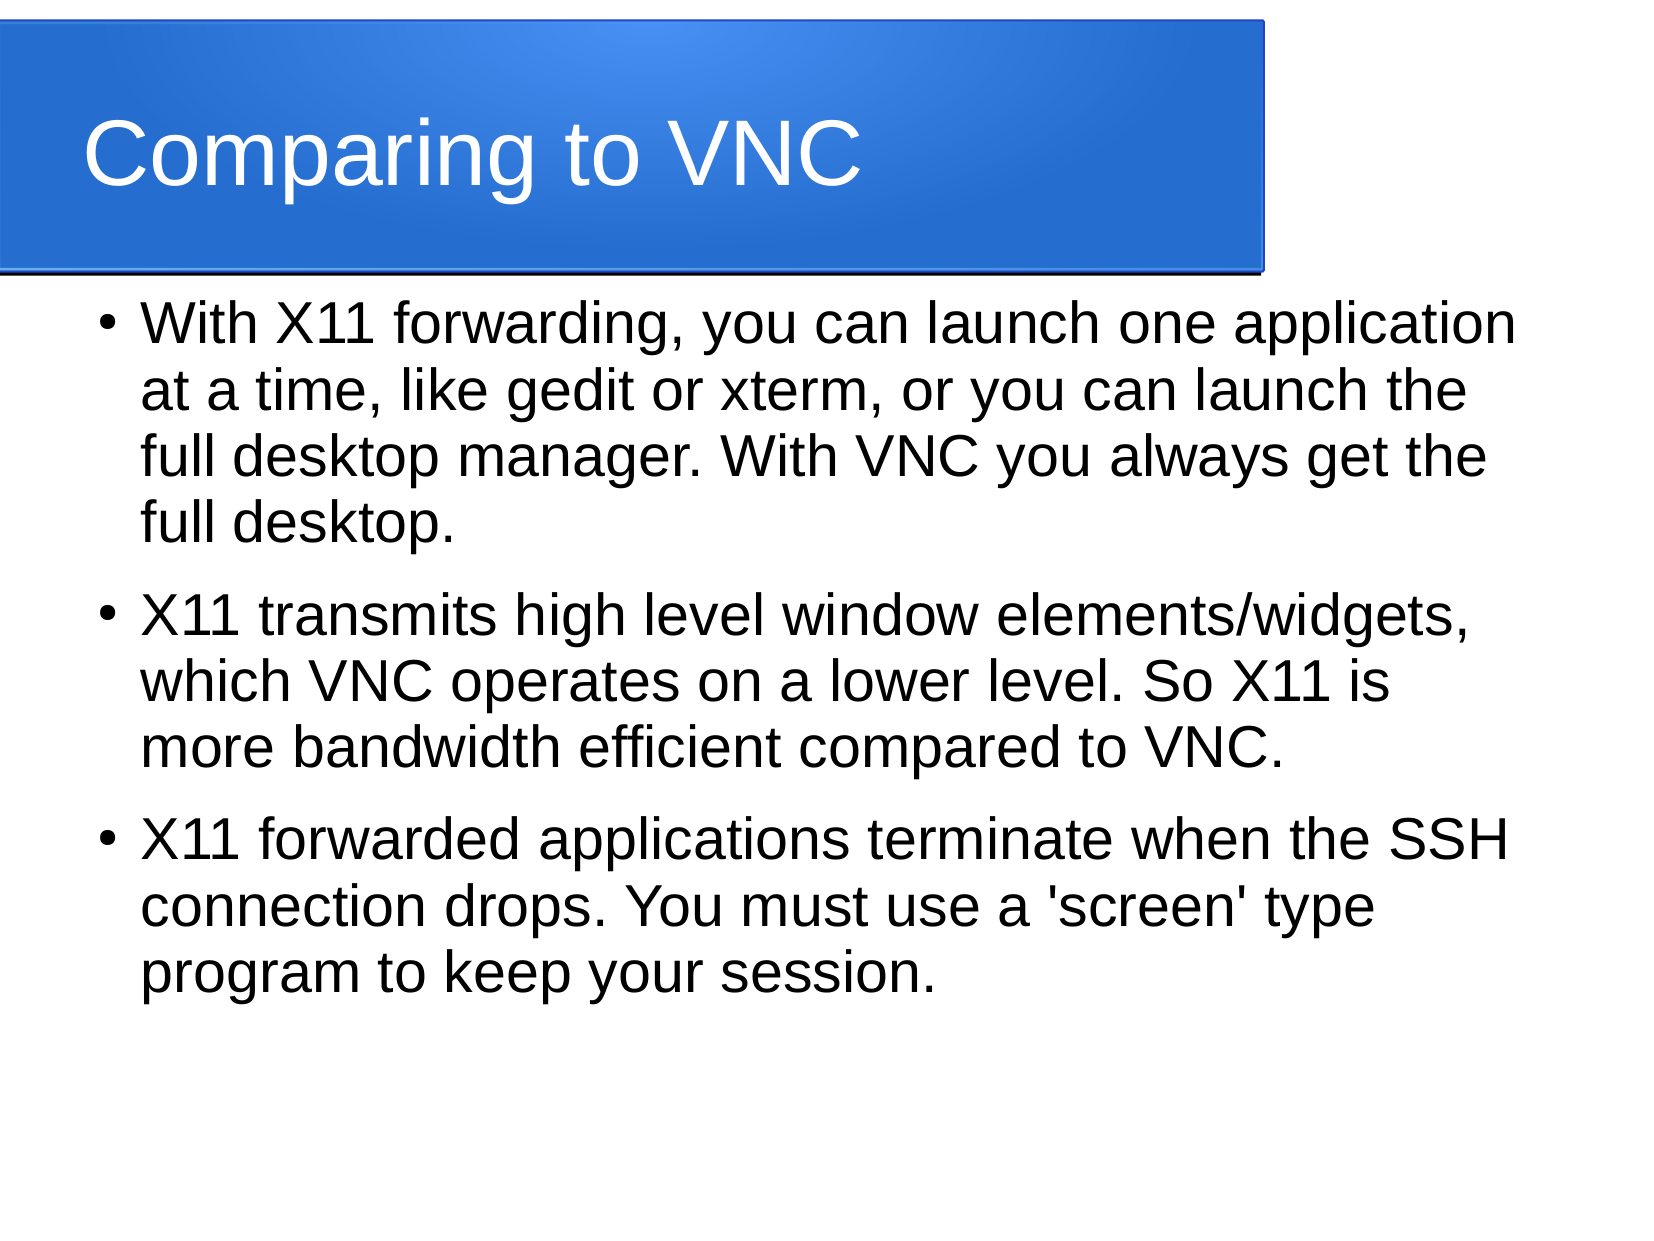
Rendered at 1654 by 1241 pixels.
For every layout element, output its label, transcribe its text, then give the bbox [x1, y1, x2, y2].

list With X11 forwarding, you can launch one application at a time, like gedit or xterm, or you can launch the full desktop manager. With VNC you always get the full desktop. X11 transmits high level window elements/widgets, which VNC operates on a lower level. So X11 is more bandwidth efficient compared to VNC. X11 forwarded applications terminate when the SSH connection drops. You must use a 'screen' type program to keep your session. [82, 290, 1538, 1010]
title Comparing to VNC [82, 49, 1250, 257]
